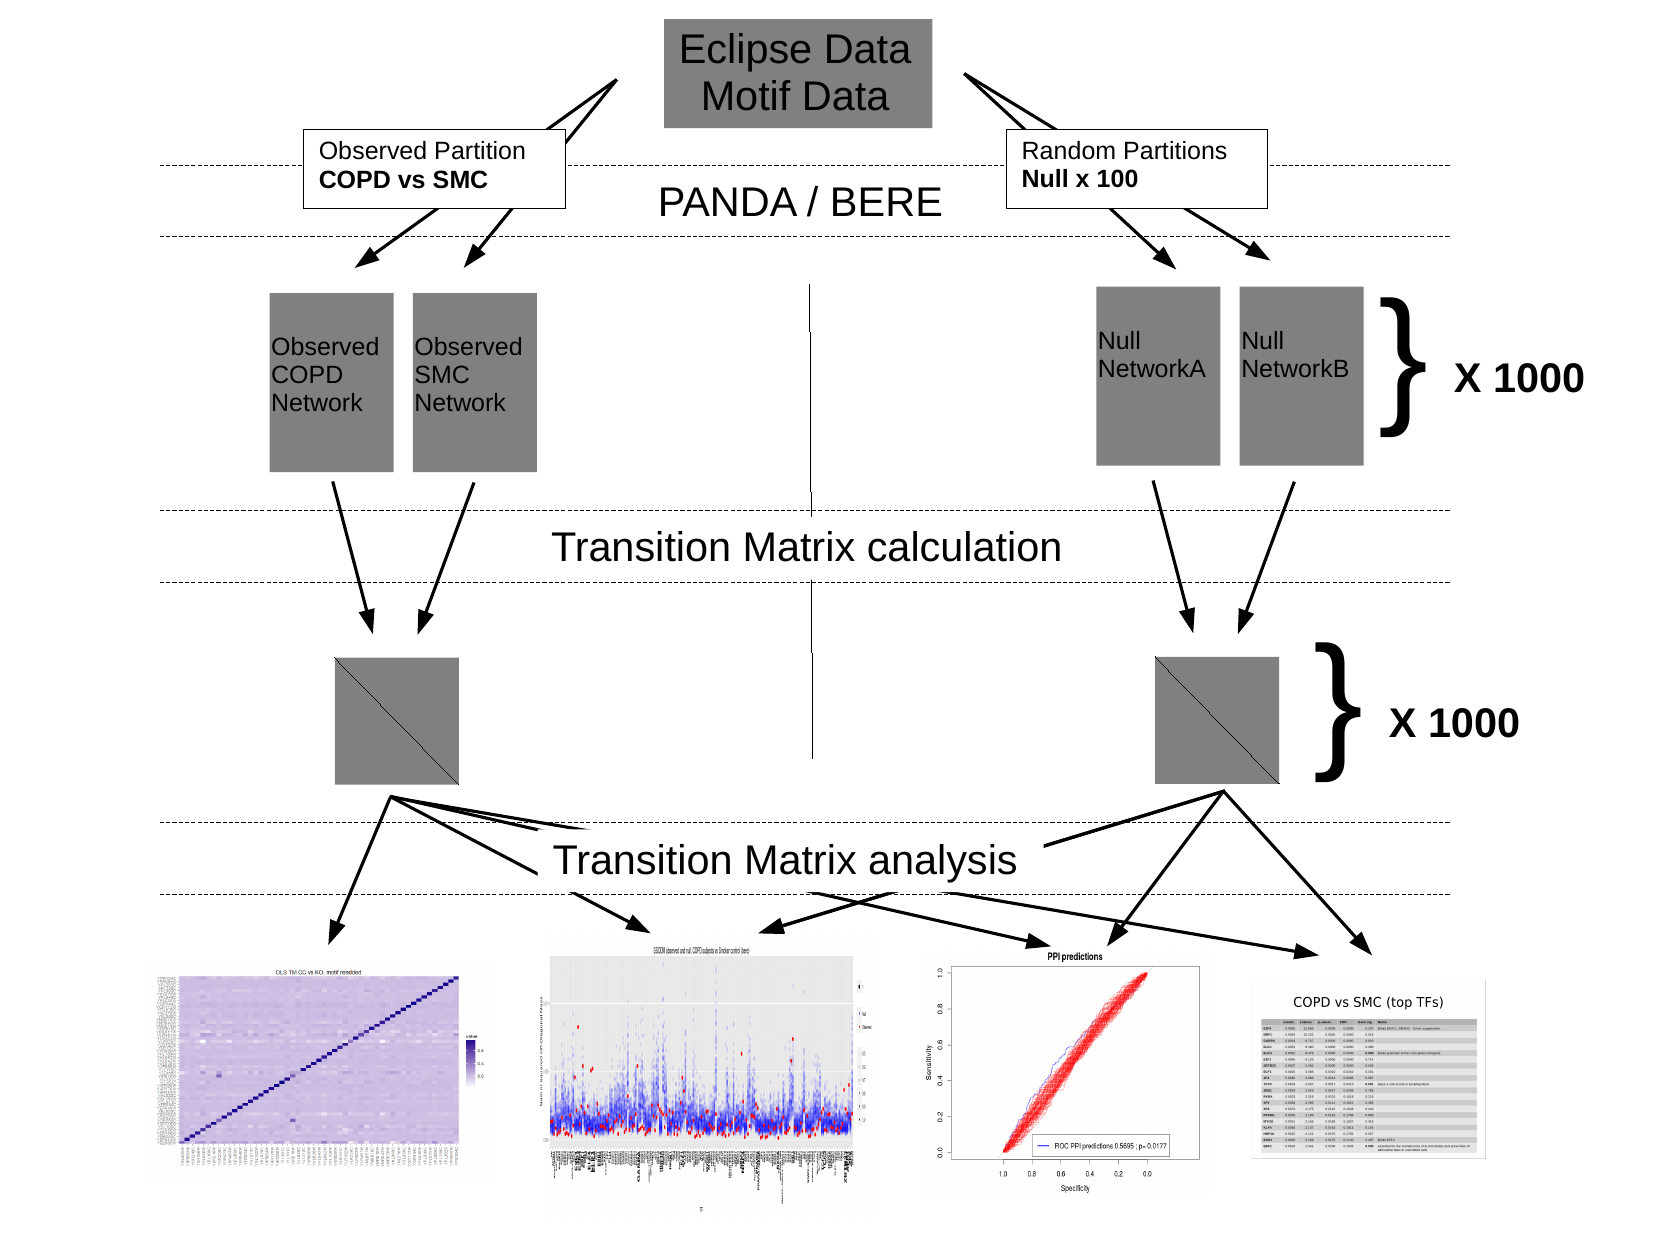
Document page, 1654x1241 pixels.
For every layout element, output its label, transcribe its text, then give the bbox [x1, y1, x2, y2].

text_box Transition Matrix analysis [537, 829, 1044, 893]
text_box } [1298, 608, 1401, 839]
picture [1251, 980, 1486, 1159]
text_box Observed SMC Network [399, 325, 570, 436]
text_box [334, 657, 459, 785]
text_box [412, 293, 537, 325]
picture [920, 946, 1215, 1198]
text_box X 1000 [1374, 692, 1535, 756]
text_box } [1363, 263, 1466, 494]
text_box [412, 436, 537, 473]
text_box [1239, 429, 1363, 466]
text_box [269, 293, 394, 325]
text_box Transition Matrix calculation [536, 516, 1084, 580]
picture [537, 933, 879, 1220]
text_box Eclipse Data Motif Data [664, 19, 933, 129]
text_box [1096, 429, 1221, 466]
text_box Null NetworkB [1226, 319, 1363, 429]
picture [144, 960, 498, 1180]
text_box [1239, 286, 1363, 319]
text_box [269, 436, 394, 473]
text_box PANDA / BERE [643, 171, 985, 235]
text_box [1155, 656, 1280, 784]
text_box Observed COPD Network [256, 325, 399, 436]
text_box Null NetworkA [1083, 319, 1226, 429]
text_box Random Partitions Null x 100 [1006, 129, 1268, 209]
text_box X 1000 [1439, 347, 1600, 411]
text_box Observed Partition COPD vs SMC [303, 129, 566, 209]
text_box [1096, 286, 1221, 319]
